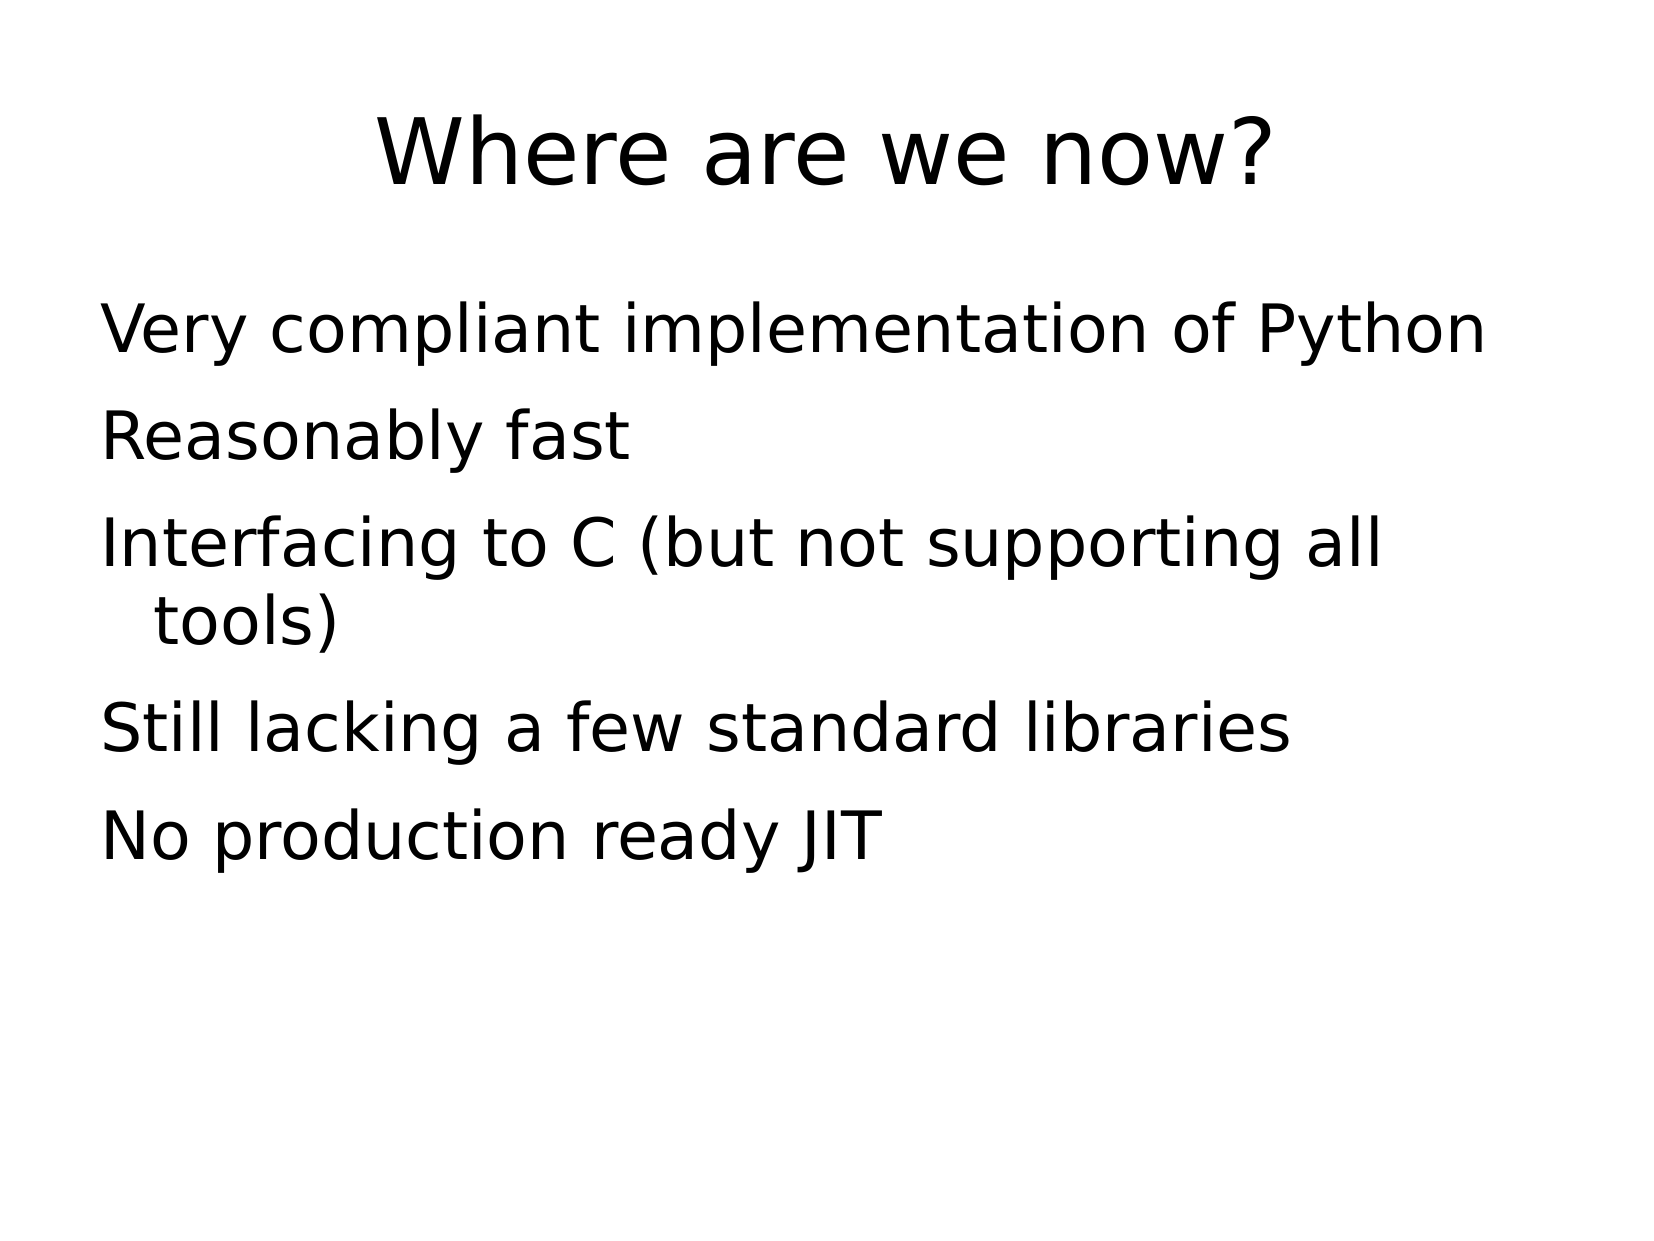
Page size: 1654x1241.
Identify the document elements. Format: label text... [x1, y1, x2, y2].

title Where are we now? [82, 56, 1571, 250]
list Very compliant implementation of Python Reasonably fast Interfacing to C (but not supporting all tools) Still lacking a few standard libraries No production ready JIT [82, 290, 1571, 1094]
